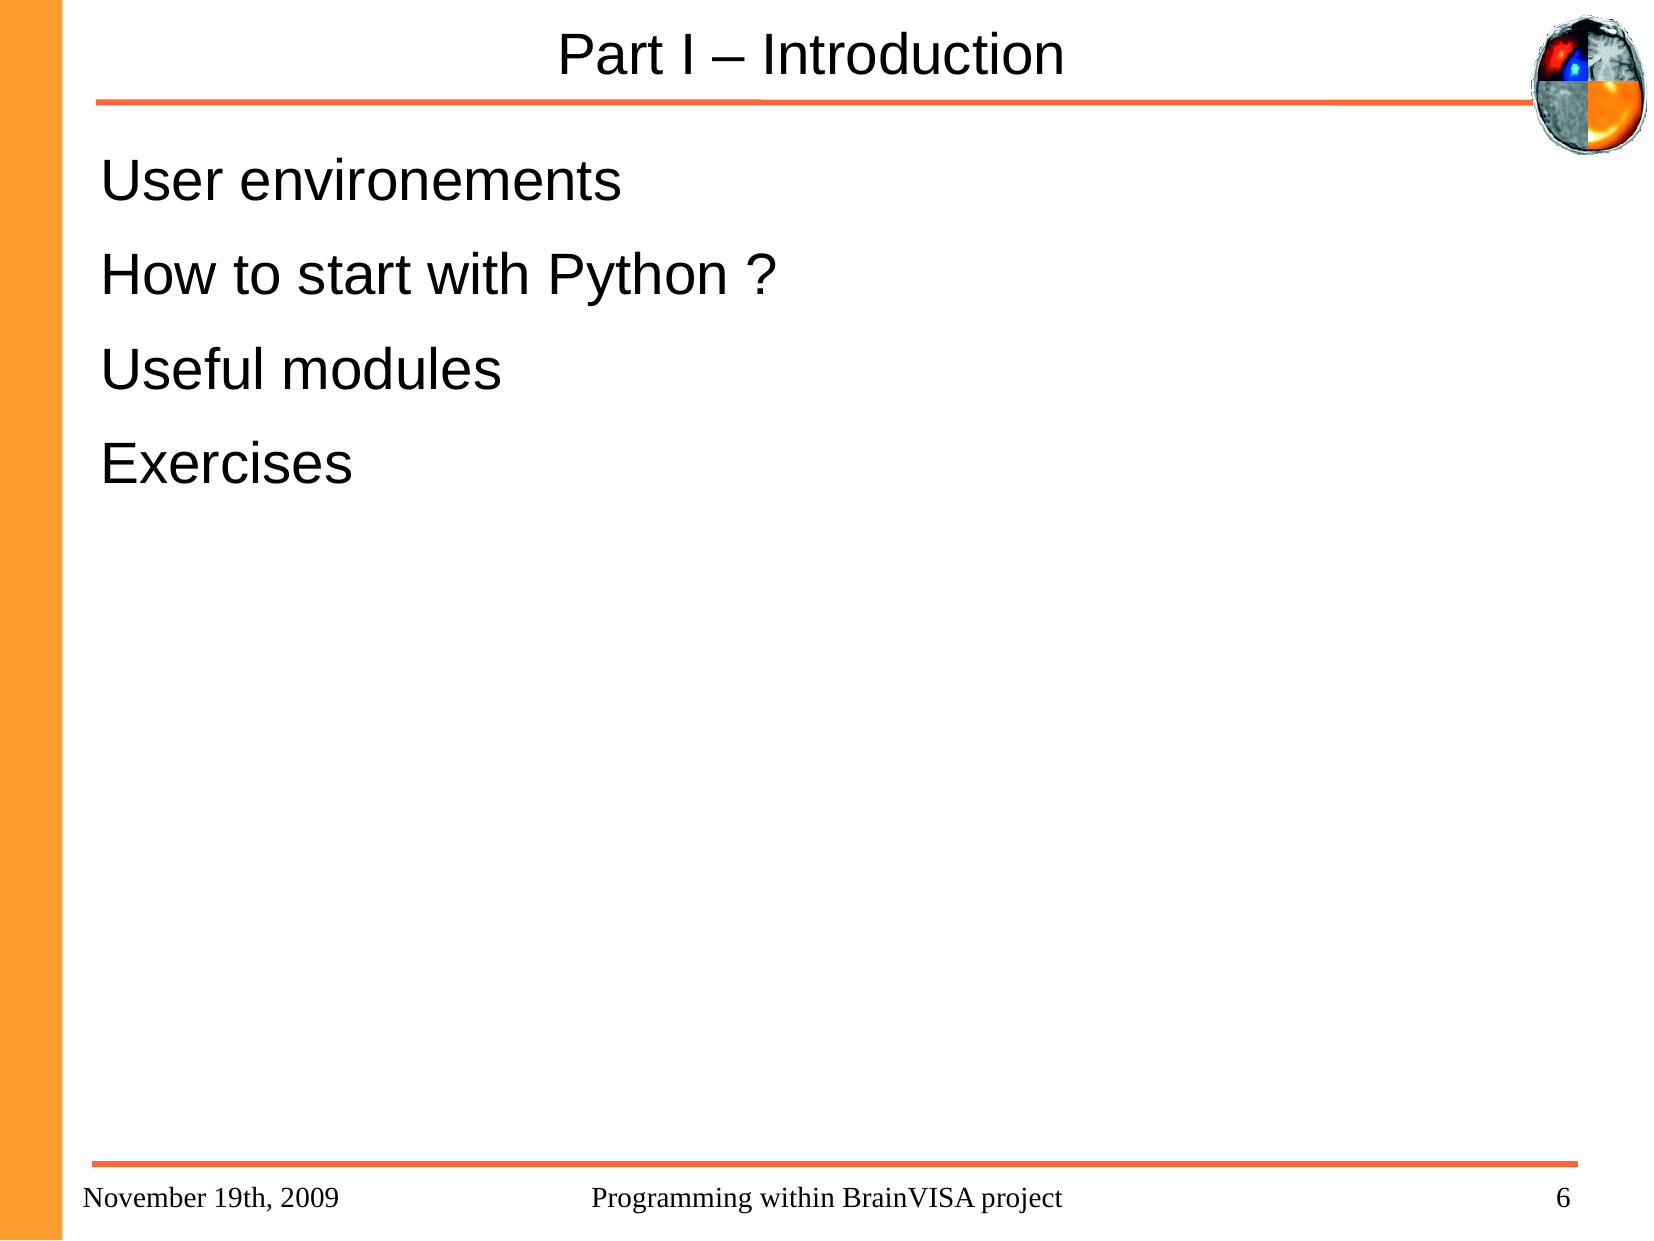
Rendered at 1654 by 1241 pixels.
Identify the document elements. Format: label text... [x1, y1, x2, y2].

title Part I – Introduction [88, 21, 1536, 87]
picture [1530, 14, 1649, 157]
list User environements How to start with Python ? Useful modules Exercises [82, 147, 1571, 1094]
